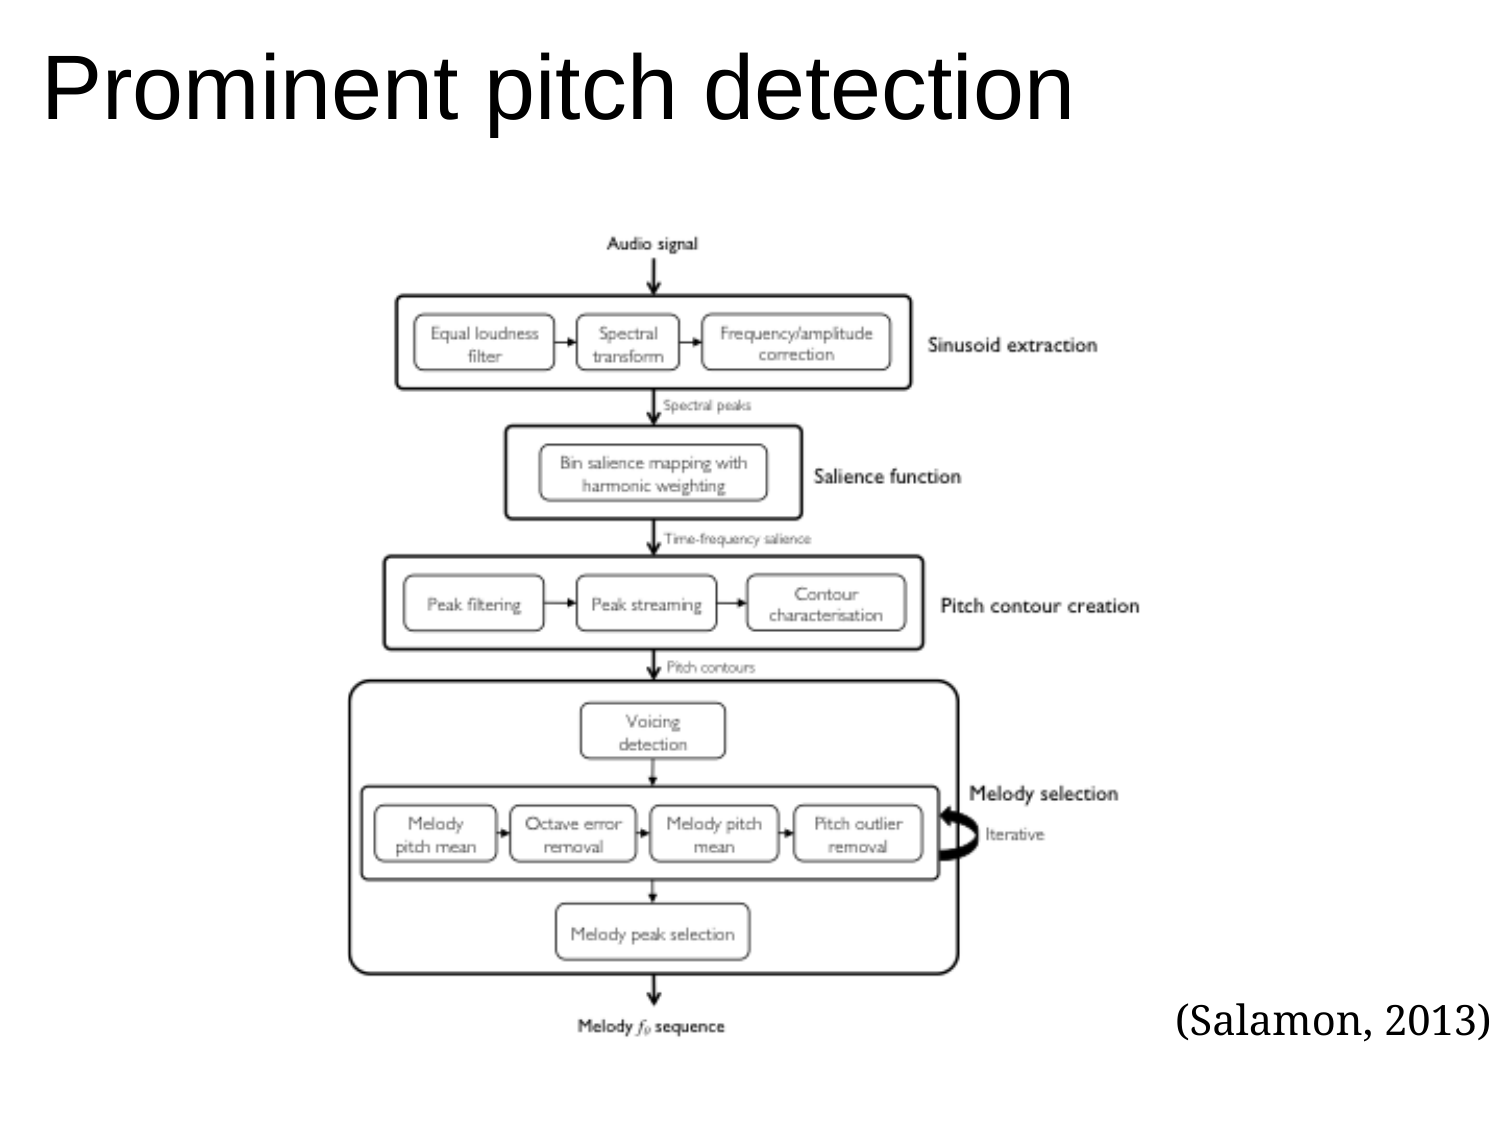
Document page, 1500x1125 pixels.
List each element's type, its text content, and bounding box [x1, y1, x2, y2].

picture [347, 223, 1156, 1043]
text_box (Salamon, 2013) [1125, 987, 1449, 1051]
title Prominent pitch detection [41, 0, 1324, 192]
